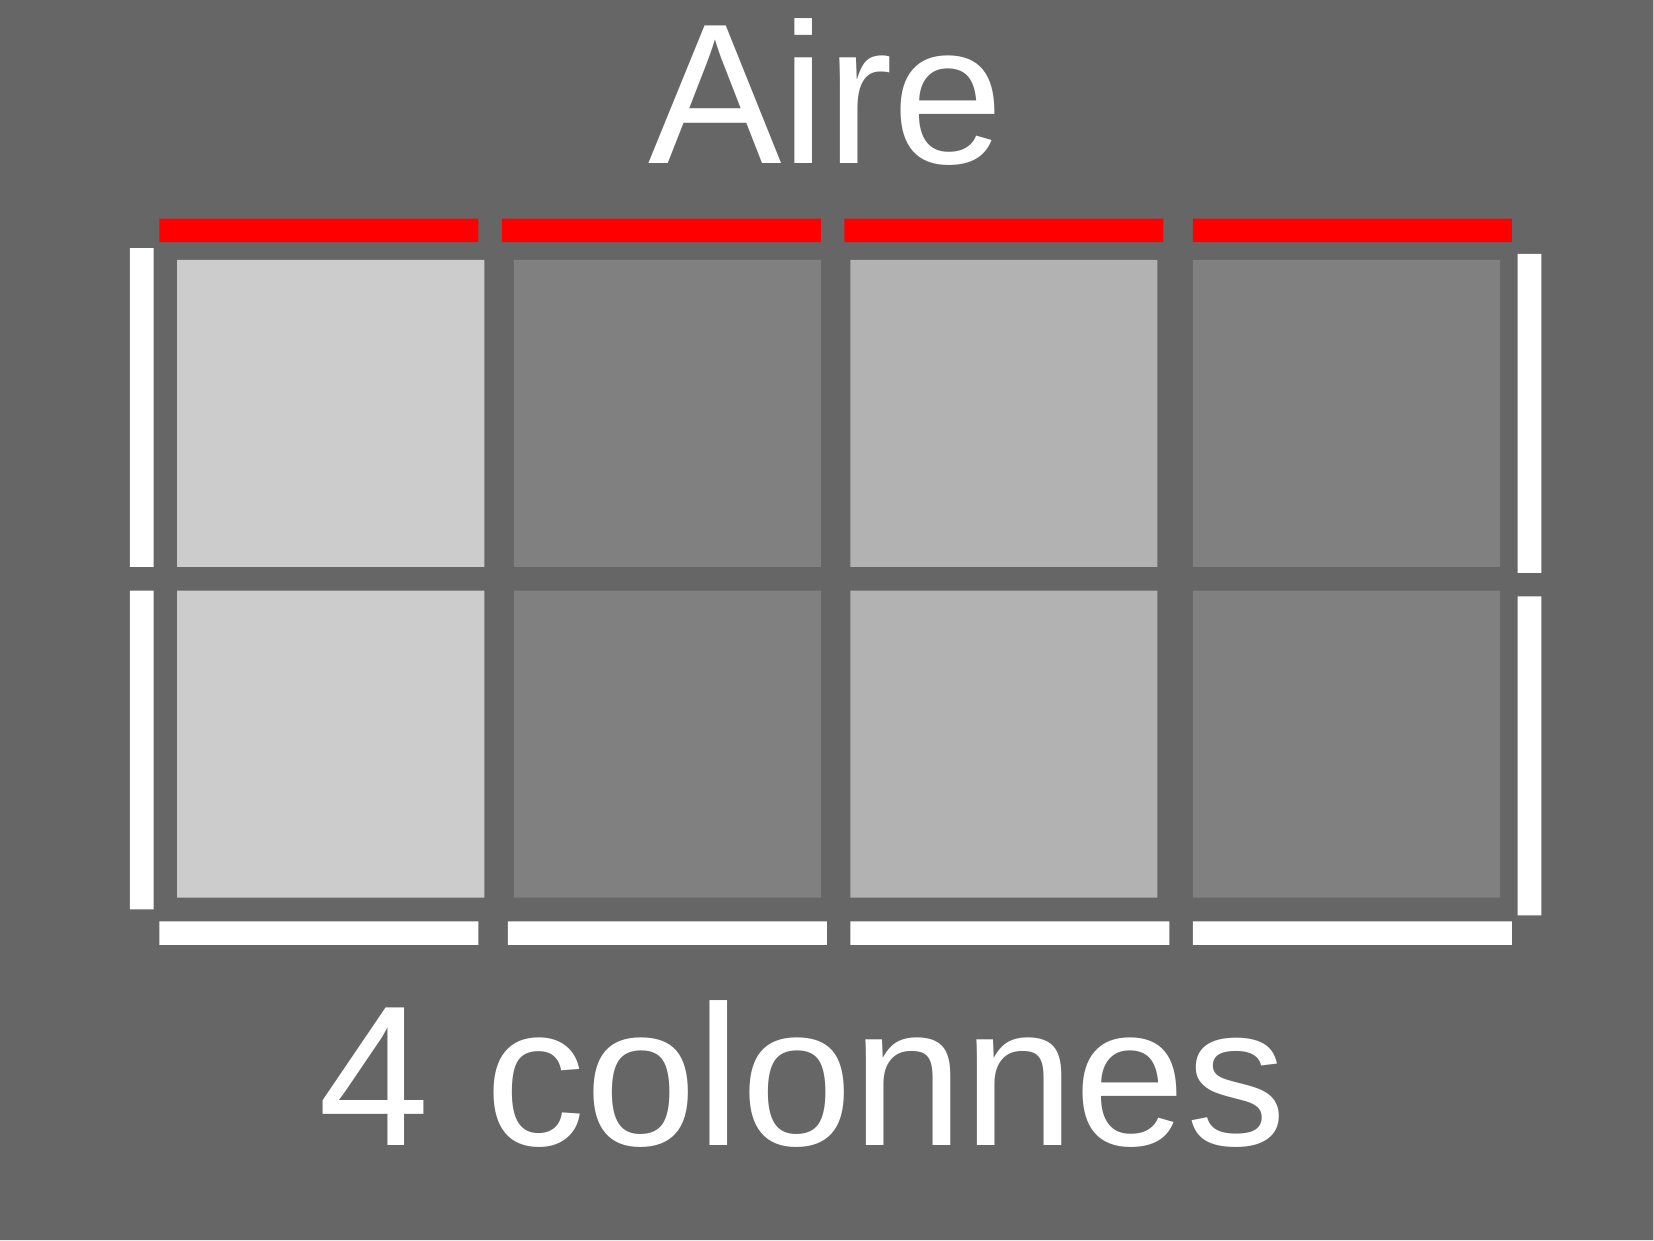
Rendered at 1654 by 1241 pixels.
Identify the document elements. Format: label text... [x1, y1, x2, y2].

title 4 colonnes [318, 852, 1573, 1241]
text_box [0, 0, 1654, 1241]
title Aire [353, 0, 1300, 225]
